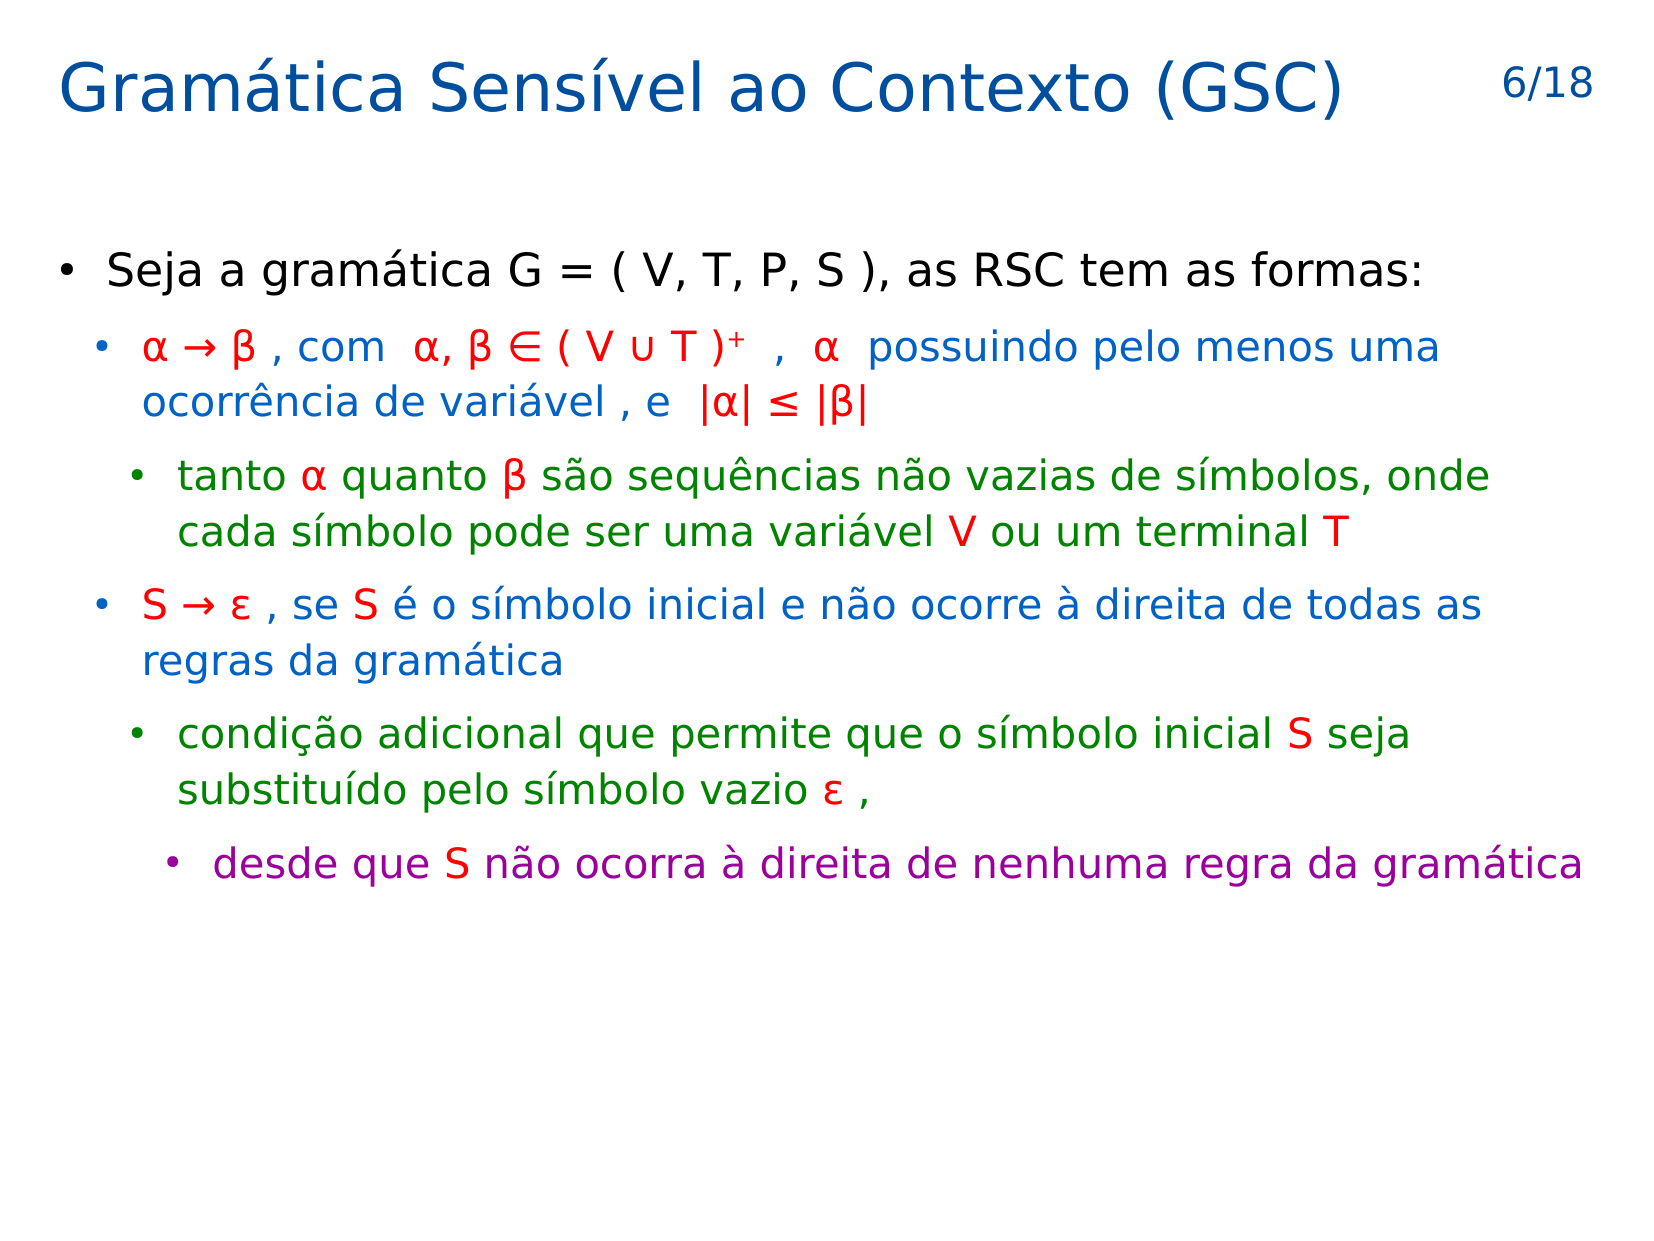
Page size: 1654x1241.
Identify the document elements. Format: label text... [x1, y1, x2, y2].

title Gramática Sensível ao Contexto (GSC) [59, 29, 1625, 148]
list Seja a gramática G = ( V, T, P, S ), as RSC tem as formas: α → β , com α, β ∈ ( V ∪ T )+ , α possuindo pelo menos uma ocorrência de variável , e |α| ≤ |β| tanto α quanto β são sequências não vazias de símbolos, onde cada símbolo pode ser uma variável V ou um terminal T S → ε , se S é o símbolo inicial e não ocorre à direita de todas as regras da gramática condição adicional que permite que o símbolo inicial S seja substituído pelo símbolo vazio ε , desde que S não ocorra à direita de nenhuma regra da gramática [59, 236, 1595, 1211]
